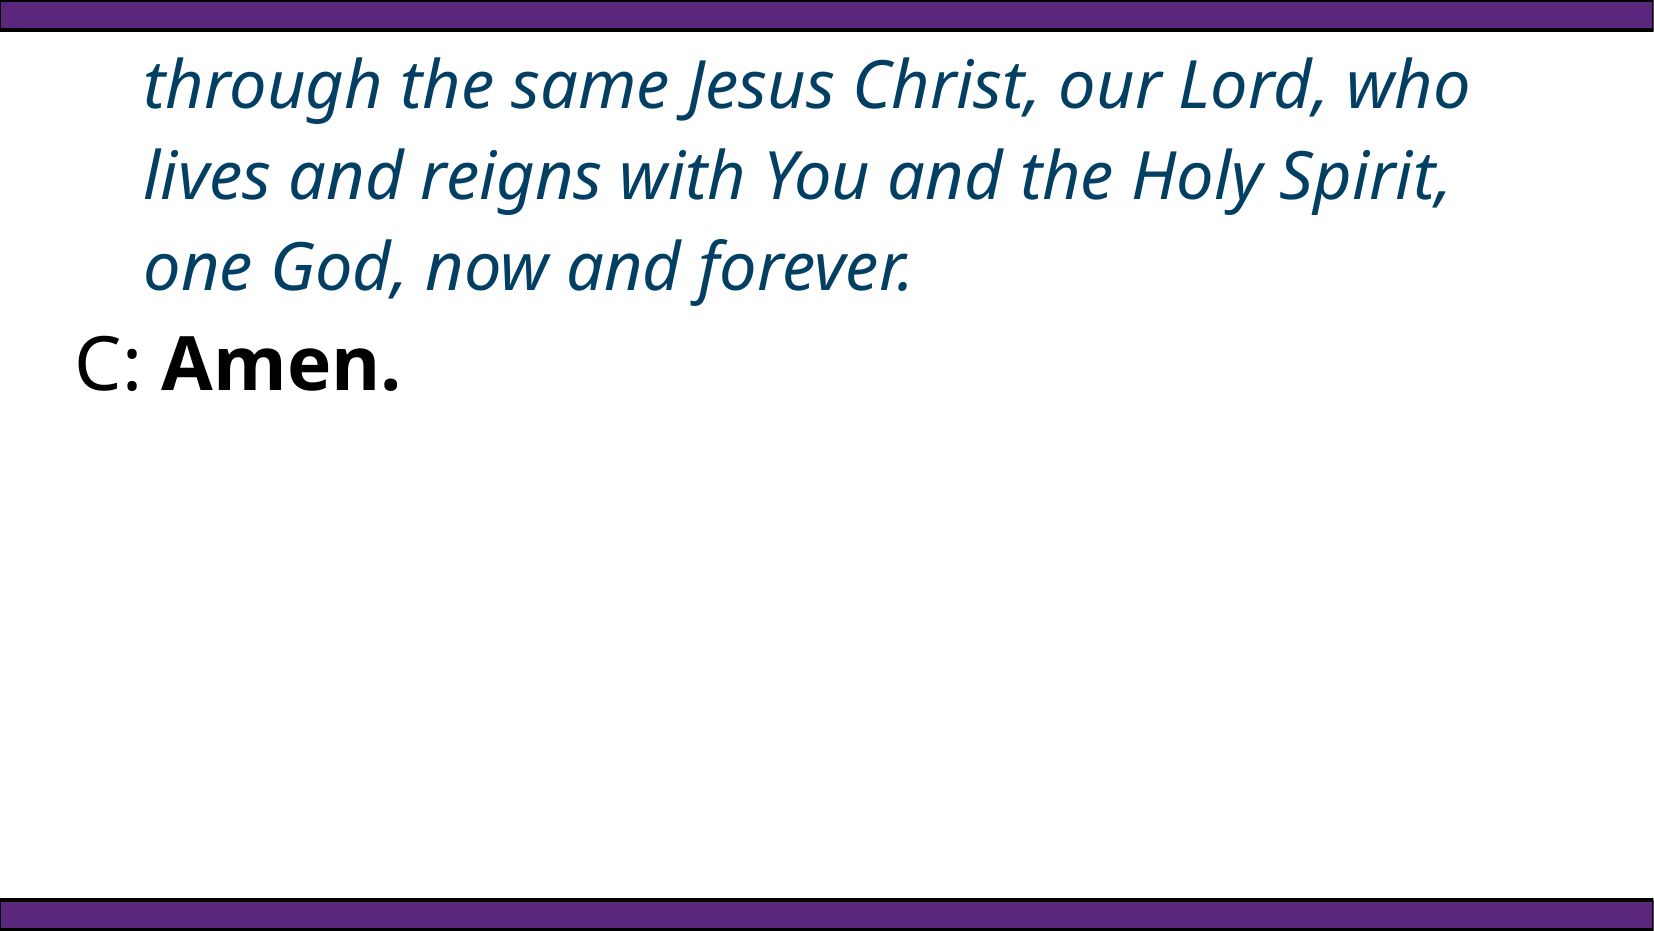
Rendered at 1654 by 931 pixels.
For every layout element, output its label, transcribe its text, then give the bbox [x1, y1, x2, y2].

text_box through the same Jesus Christ, our Lord, who lives and reigns with You and the Holy Spirit, one God, now and forever. C: Amen. [60, 30, 1591, 411]
text_box [0, 0, 1654, 31]
text_box [0, 900, 1654, 931]
picture [0, 31, 1654, 900]
